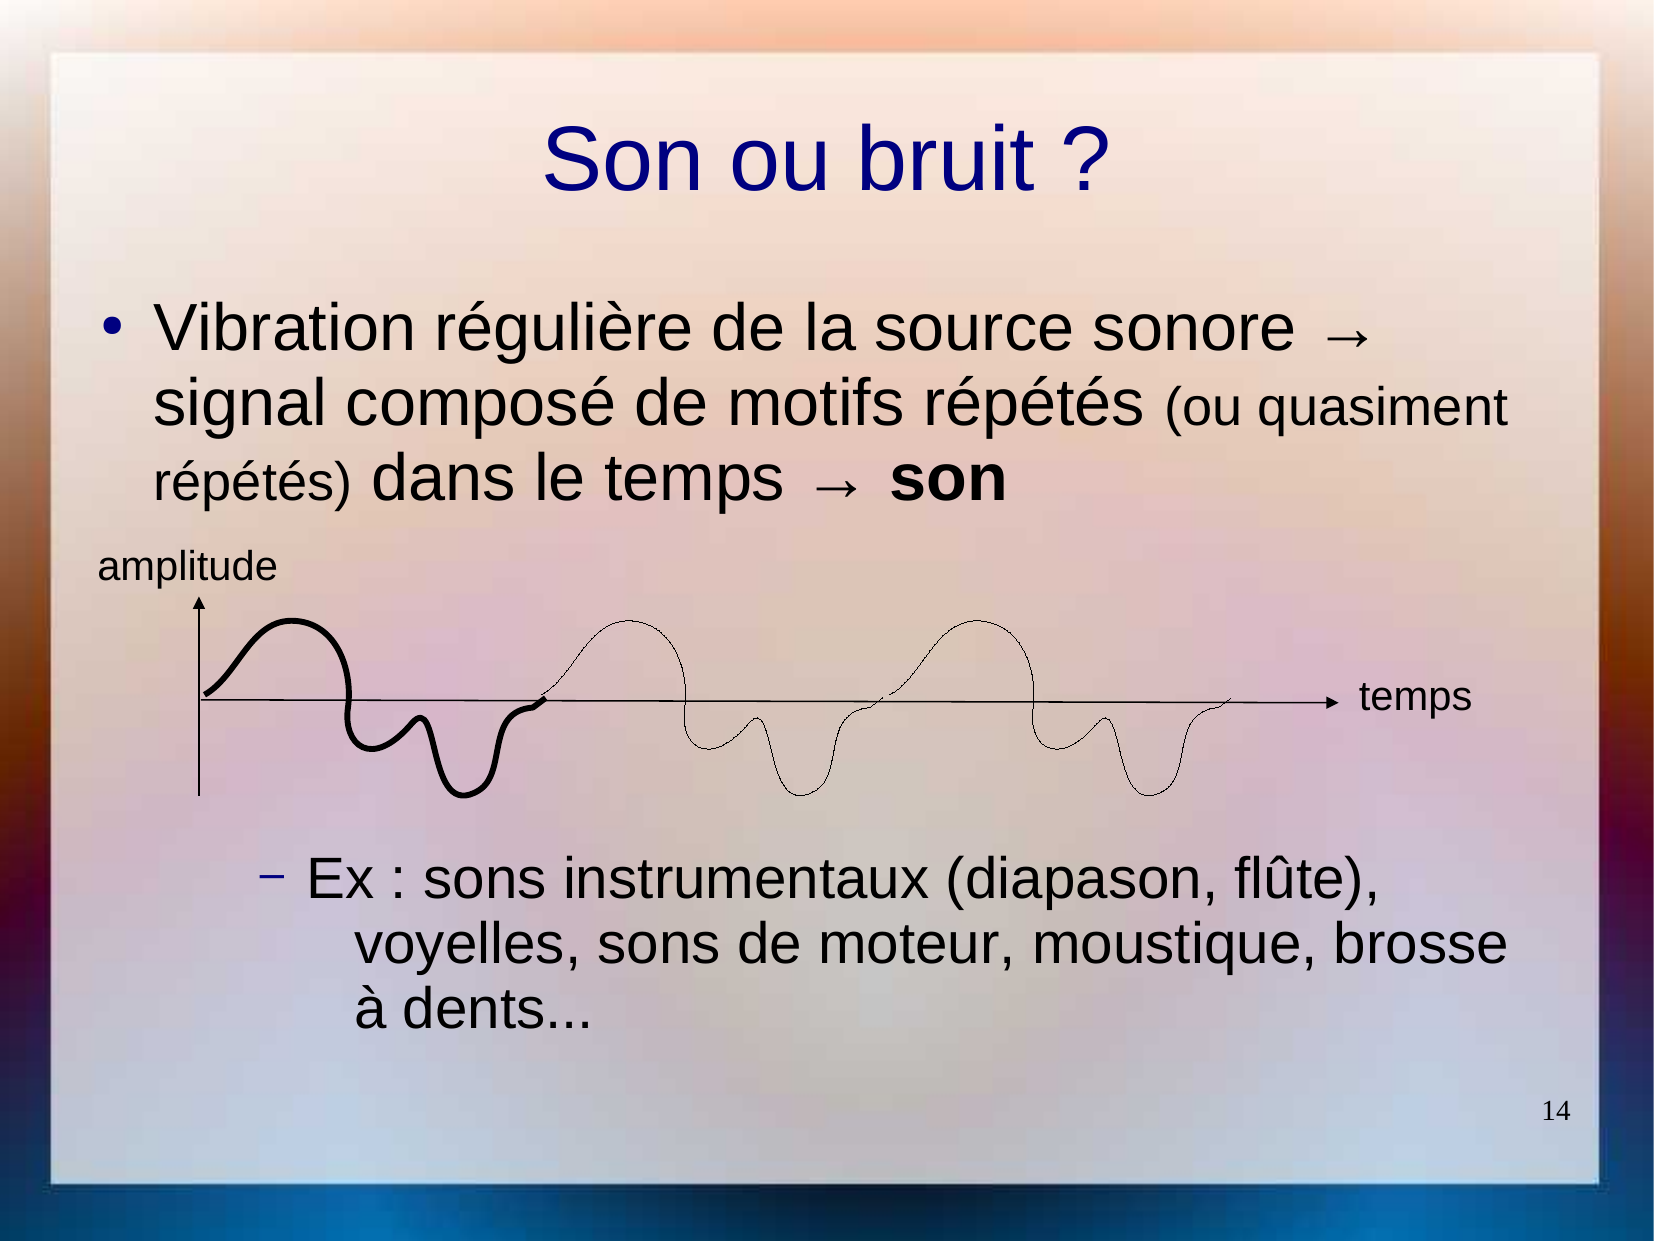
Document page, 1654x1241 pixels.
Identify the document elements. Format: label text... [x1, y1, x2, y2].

text_box temps [1308, 660, 1488, 727]
list Vibration régulière de la source sonore → signal composé de motifs répétés (ou quasiment répétés) dans le temps → son [82, 290, 1571, 532]
text_box amplitude [82, 531, 294, 597]
picture [0, 0, 1654, 1241]
list Ex : sons instrumentaux (diapason, flûte), voyelles, sons de moteur, moustique, brosse à dents... [70, 845, 1560, 1042]
title Son ou bruit ? [82, 55, 1571, 263]
